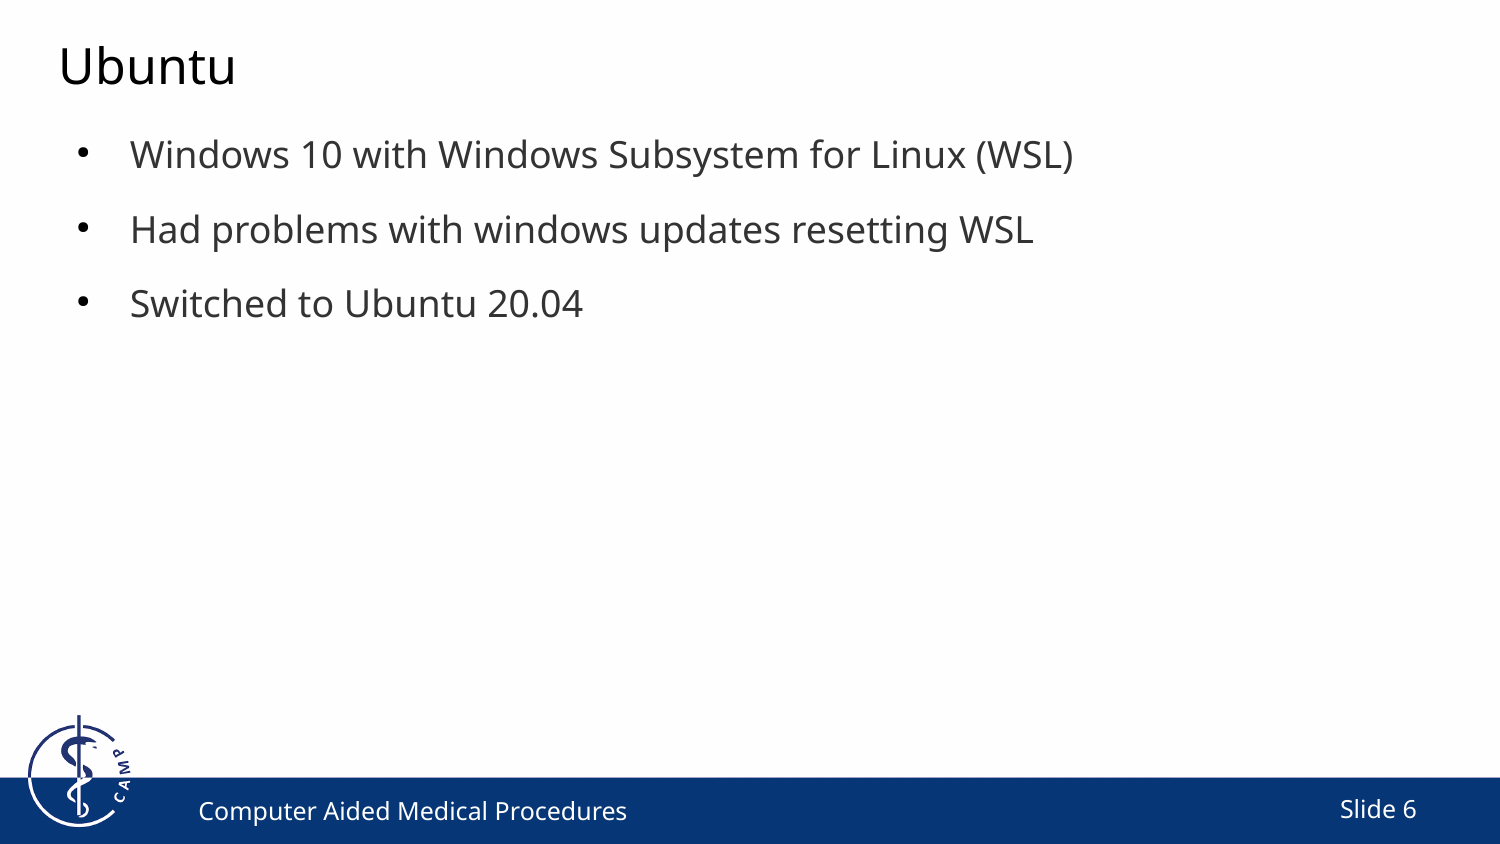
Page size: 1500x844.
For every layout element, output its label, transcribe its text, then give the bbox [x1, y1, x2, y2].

text_box Slide <number> [1325, 778, 1500, 844]
text_box Computer Aided Medical Procedures [183, 778, 800, 844]
list Windows 10 with Windows Subsystem for Linux (WSL) Had problems with windows updates resetting WSL Switched to Ubuntu 20.04 [58, 131, 1441, 760]
picture [0, 0, 1500, 844]
title Ubuntu [58, 28, 1438, 104]
